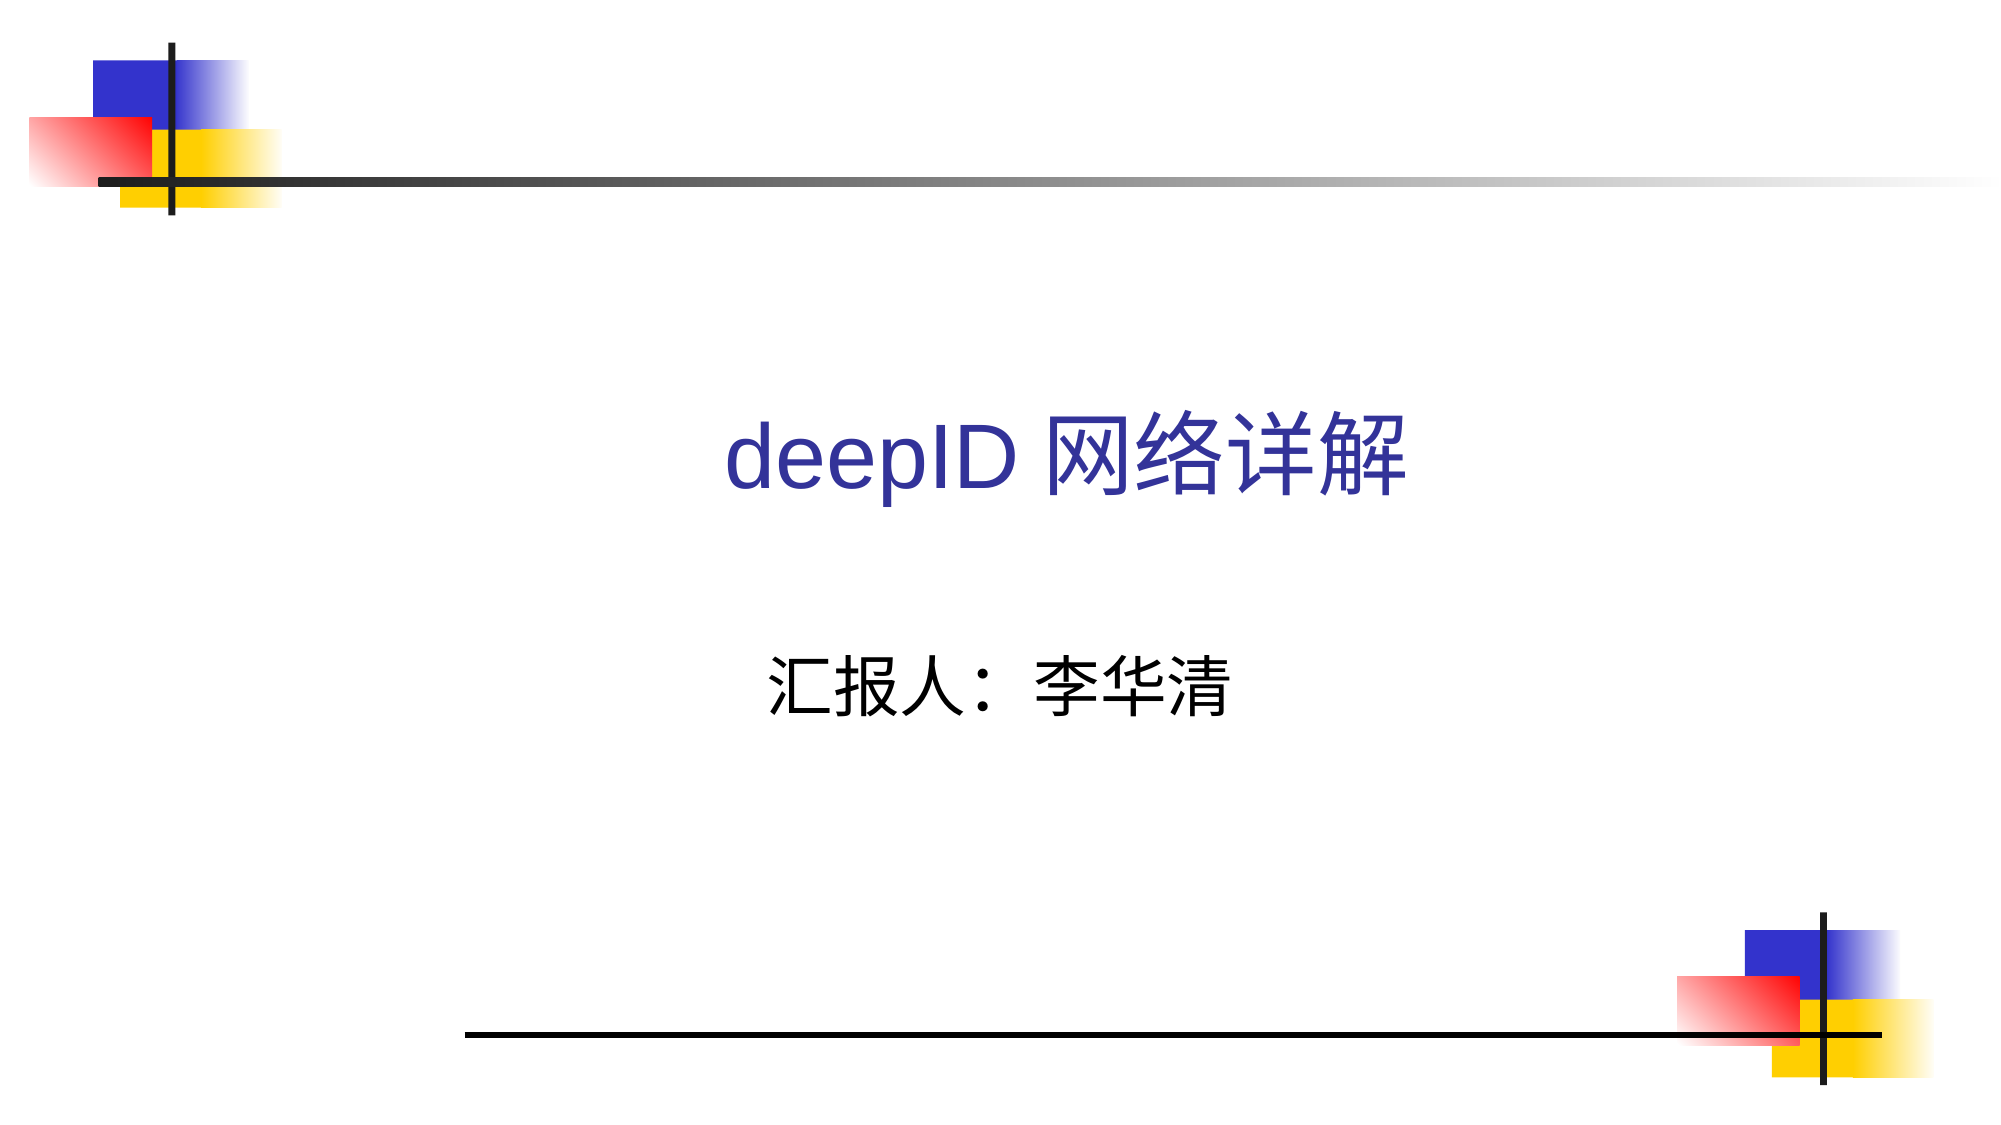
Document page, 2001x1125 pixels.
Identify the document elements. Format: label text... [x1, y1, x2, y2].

subtitle 汇报人：李华清 [300, 637, 1700, 925]
title deepID网络详解 [216, 275, 1917, 515]
